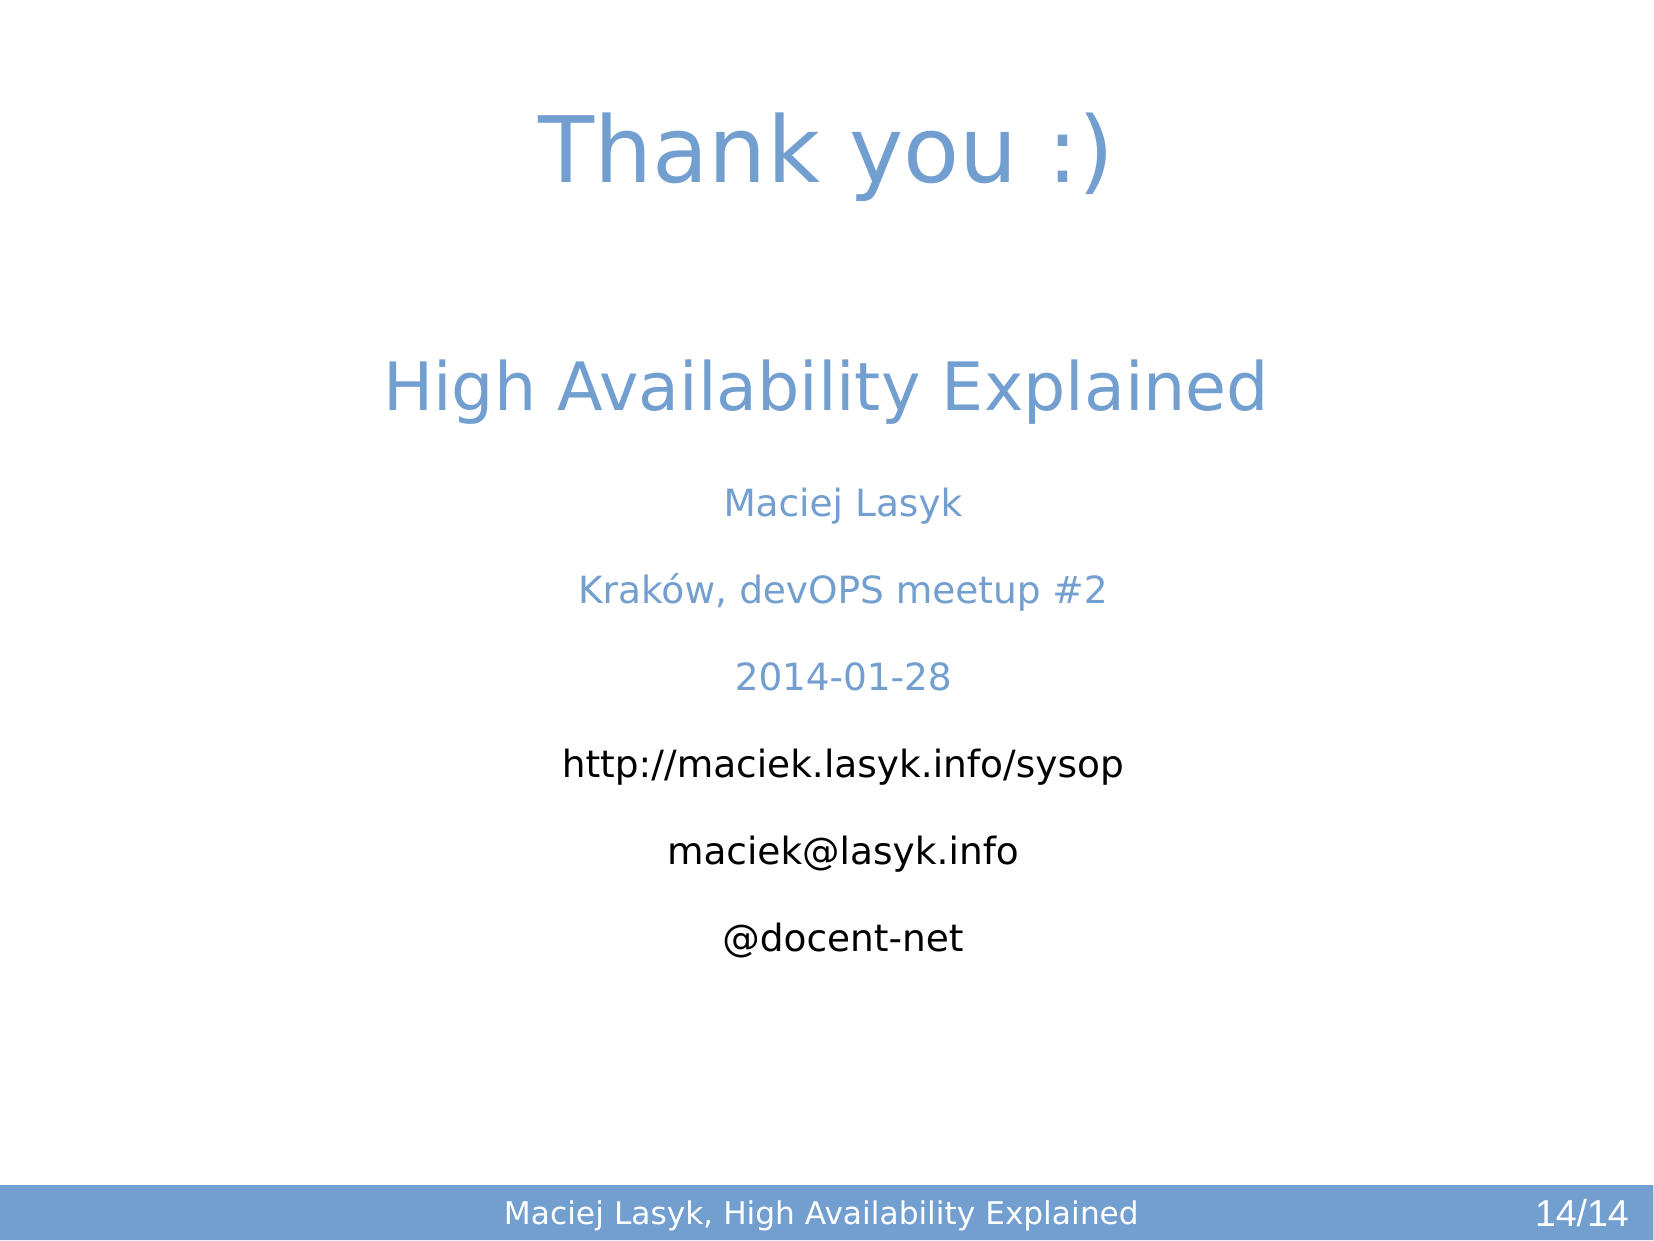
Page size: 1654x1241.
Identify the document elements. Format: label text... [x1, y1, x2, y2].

text_box Maciej Lasyk Kraków, devOPS meetup #2 2014-01-28 http://maciek.lasyk.info/sysop maciek@lasyk.info @docent-net [547, 474, 1140, 968]
text_box [0, 1185, 1509, 1241]
text_box 14/14 [1509, 1185, 1644, 1241]
text_box [1644, 1185, 1654, 1241]
text_box Thank you :) [523, 90, 1130, 212]
text_box High Availability Explained [368, 340, 1286, 434]
text_box Maciej Lasyk, High Availability Explained [489, 1188, 1165, 1240]
